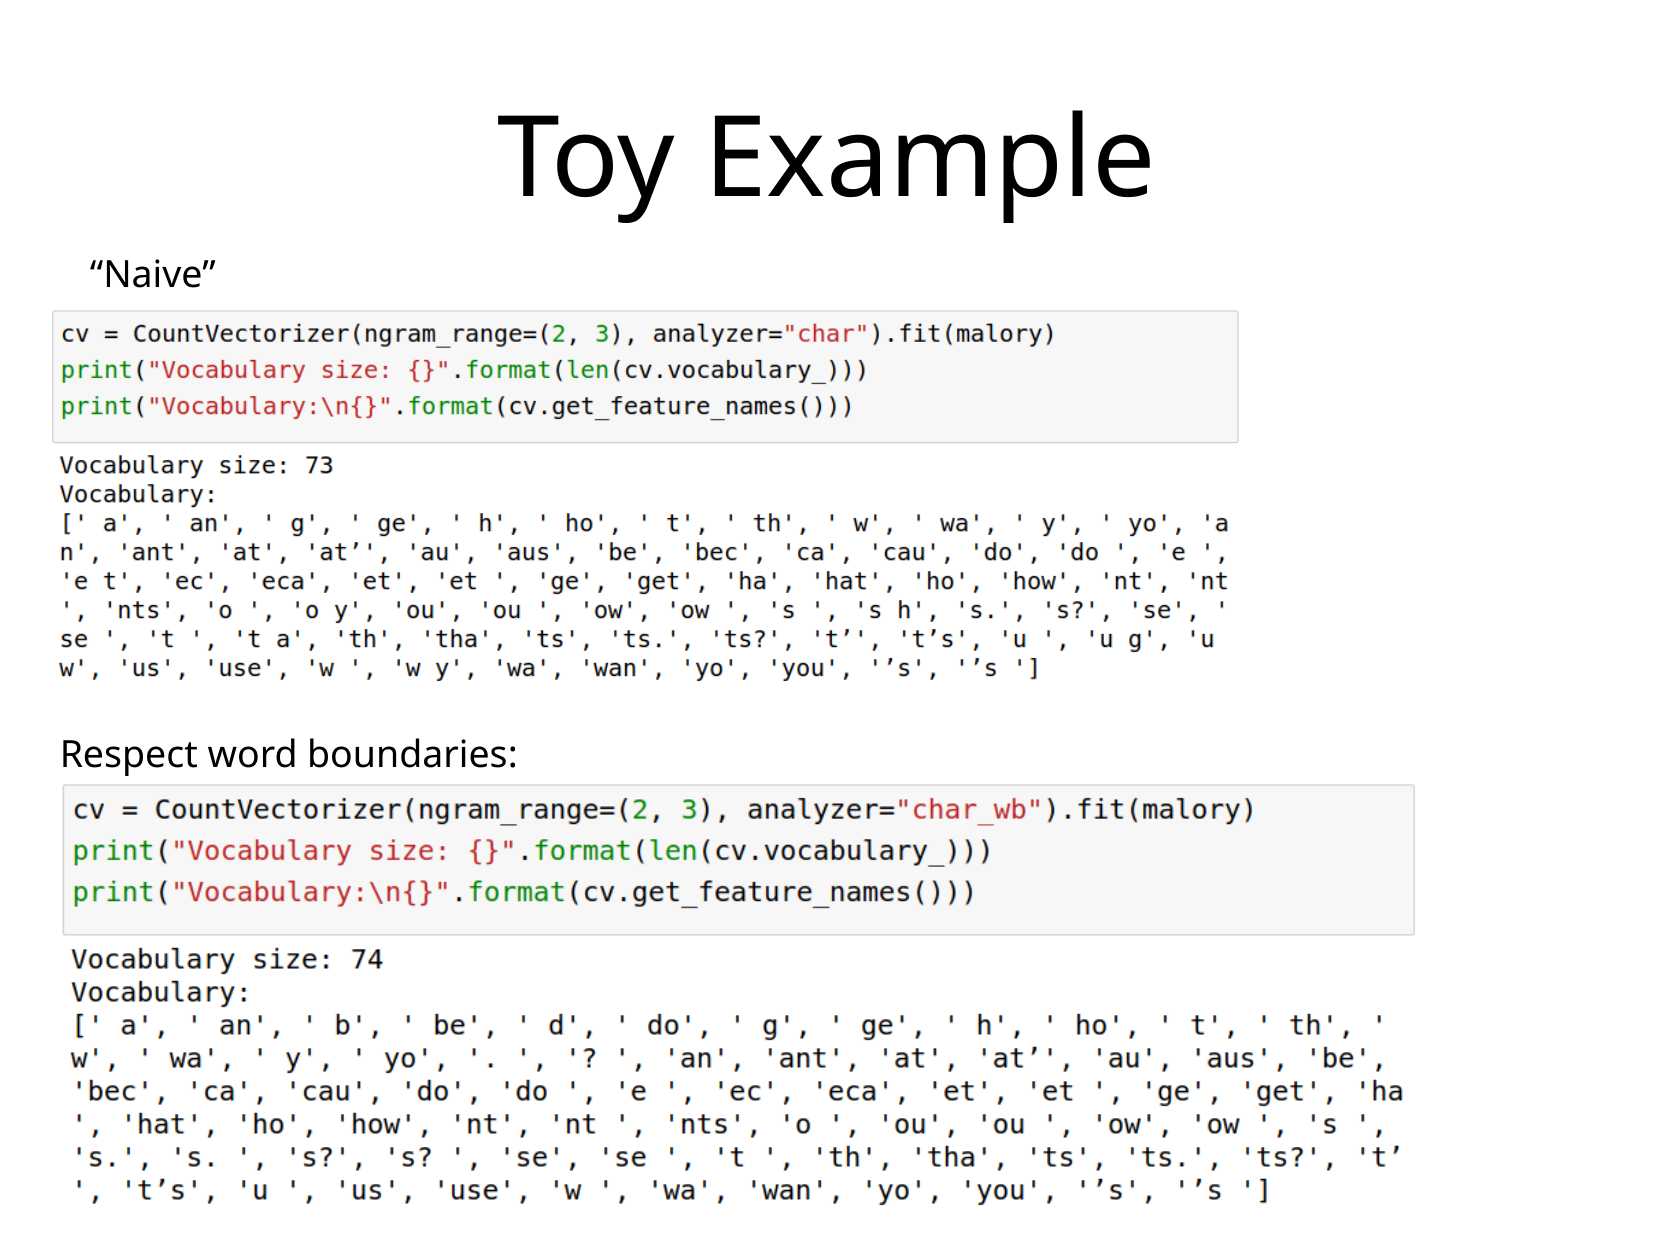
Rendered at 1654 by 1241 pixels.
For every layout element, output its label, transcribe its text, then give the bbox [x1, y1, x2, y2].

picture [45, 296, 1246, 704]
text_box Respect word boundaries: [45, 719, 571, 811]
text_box “Naive” [75, 240, 436, 293]
picture [56, 779, 1426, 1223]
title Toy Example [82, 49, 1571, 257]
